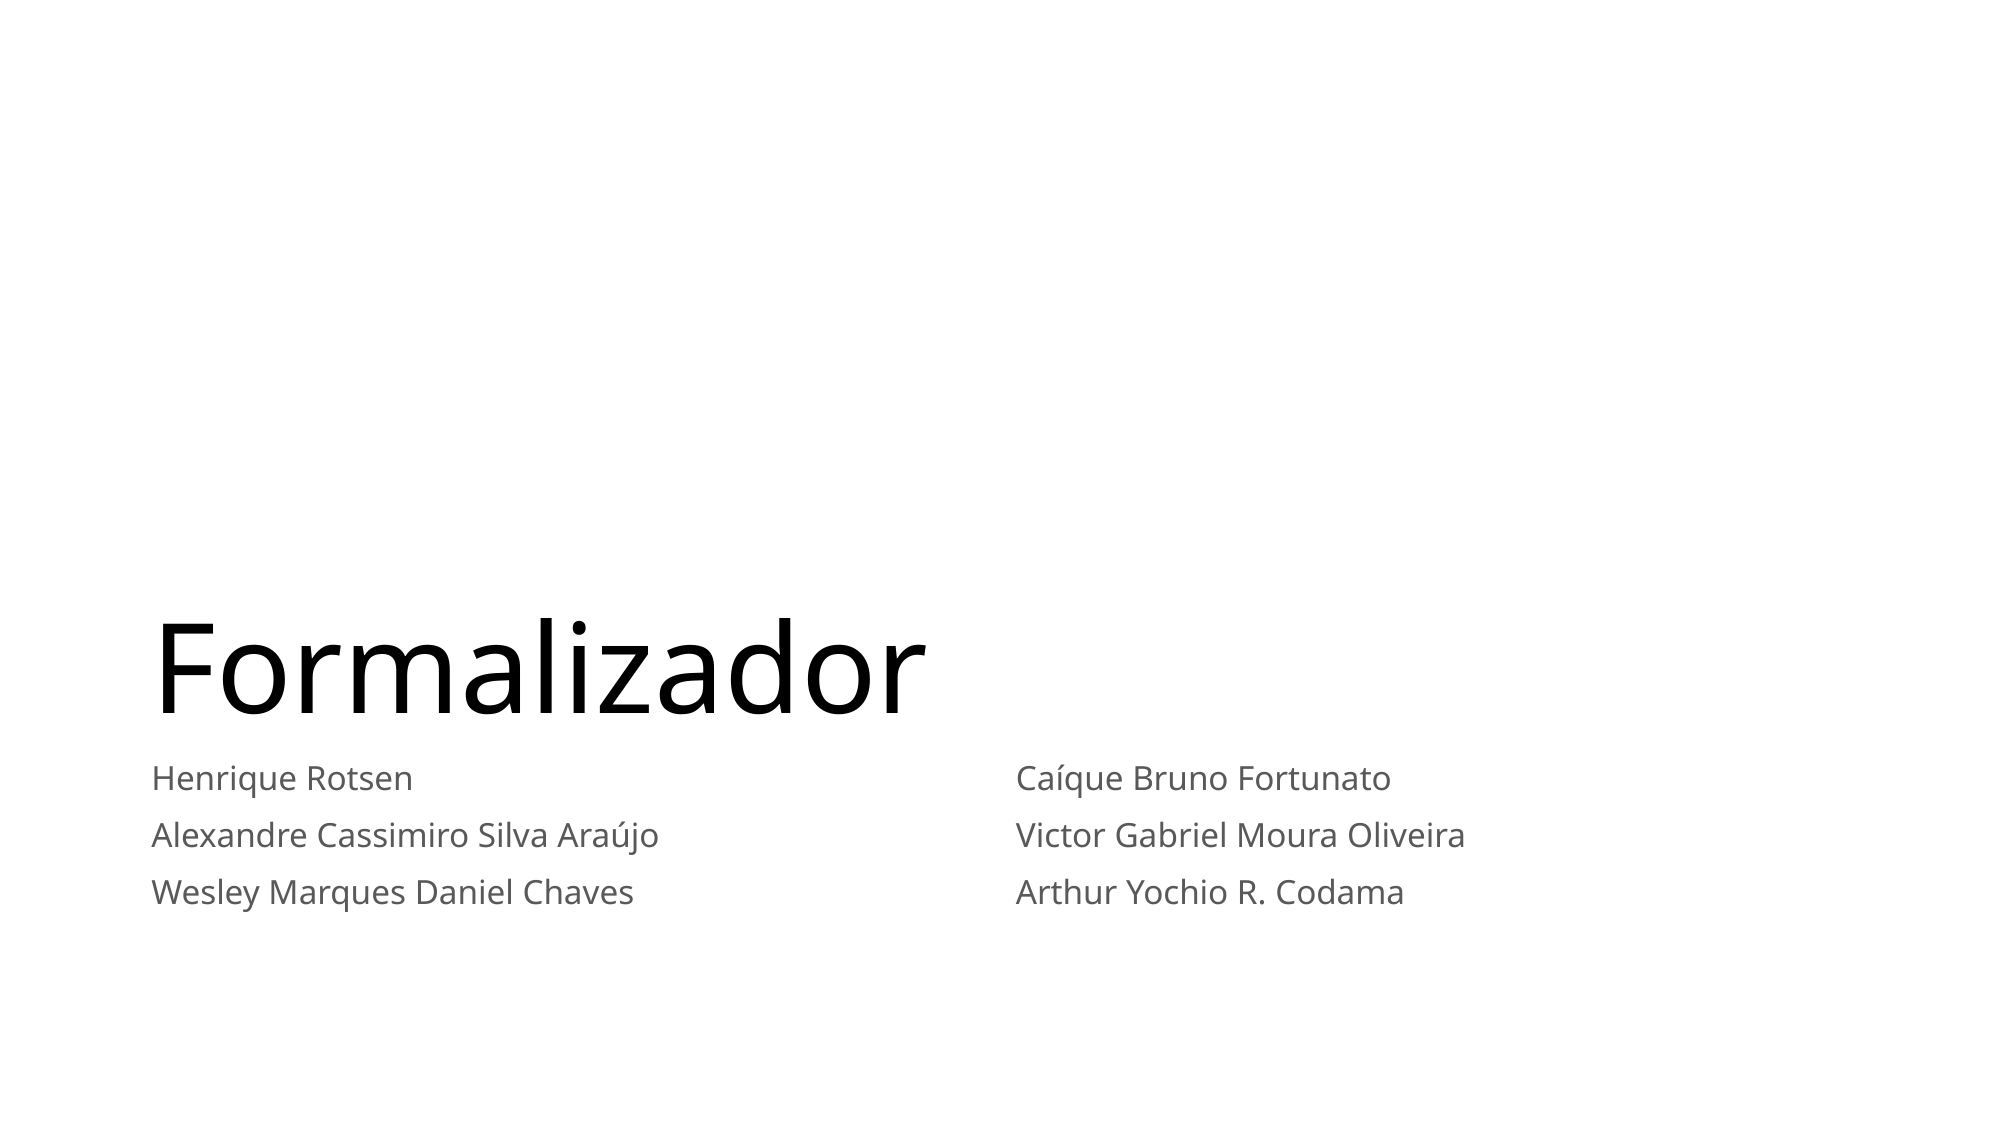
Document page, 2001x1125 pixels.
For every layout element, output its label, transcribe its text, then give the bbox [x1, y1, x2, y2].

text_box Henrique Rotsen Alexandre Cassimiro Silva Araújo Wesley Marques Daniel Chaves [136, 755, 1000, 1004]
text_box Caíque Bruno Fortunato Victor Gabriel Moura Oliveira Arthur Yochio R. Codama [1000, 754, 1866, 1005]
title Formalizador [136, 280, 1862, 749]
